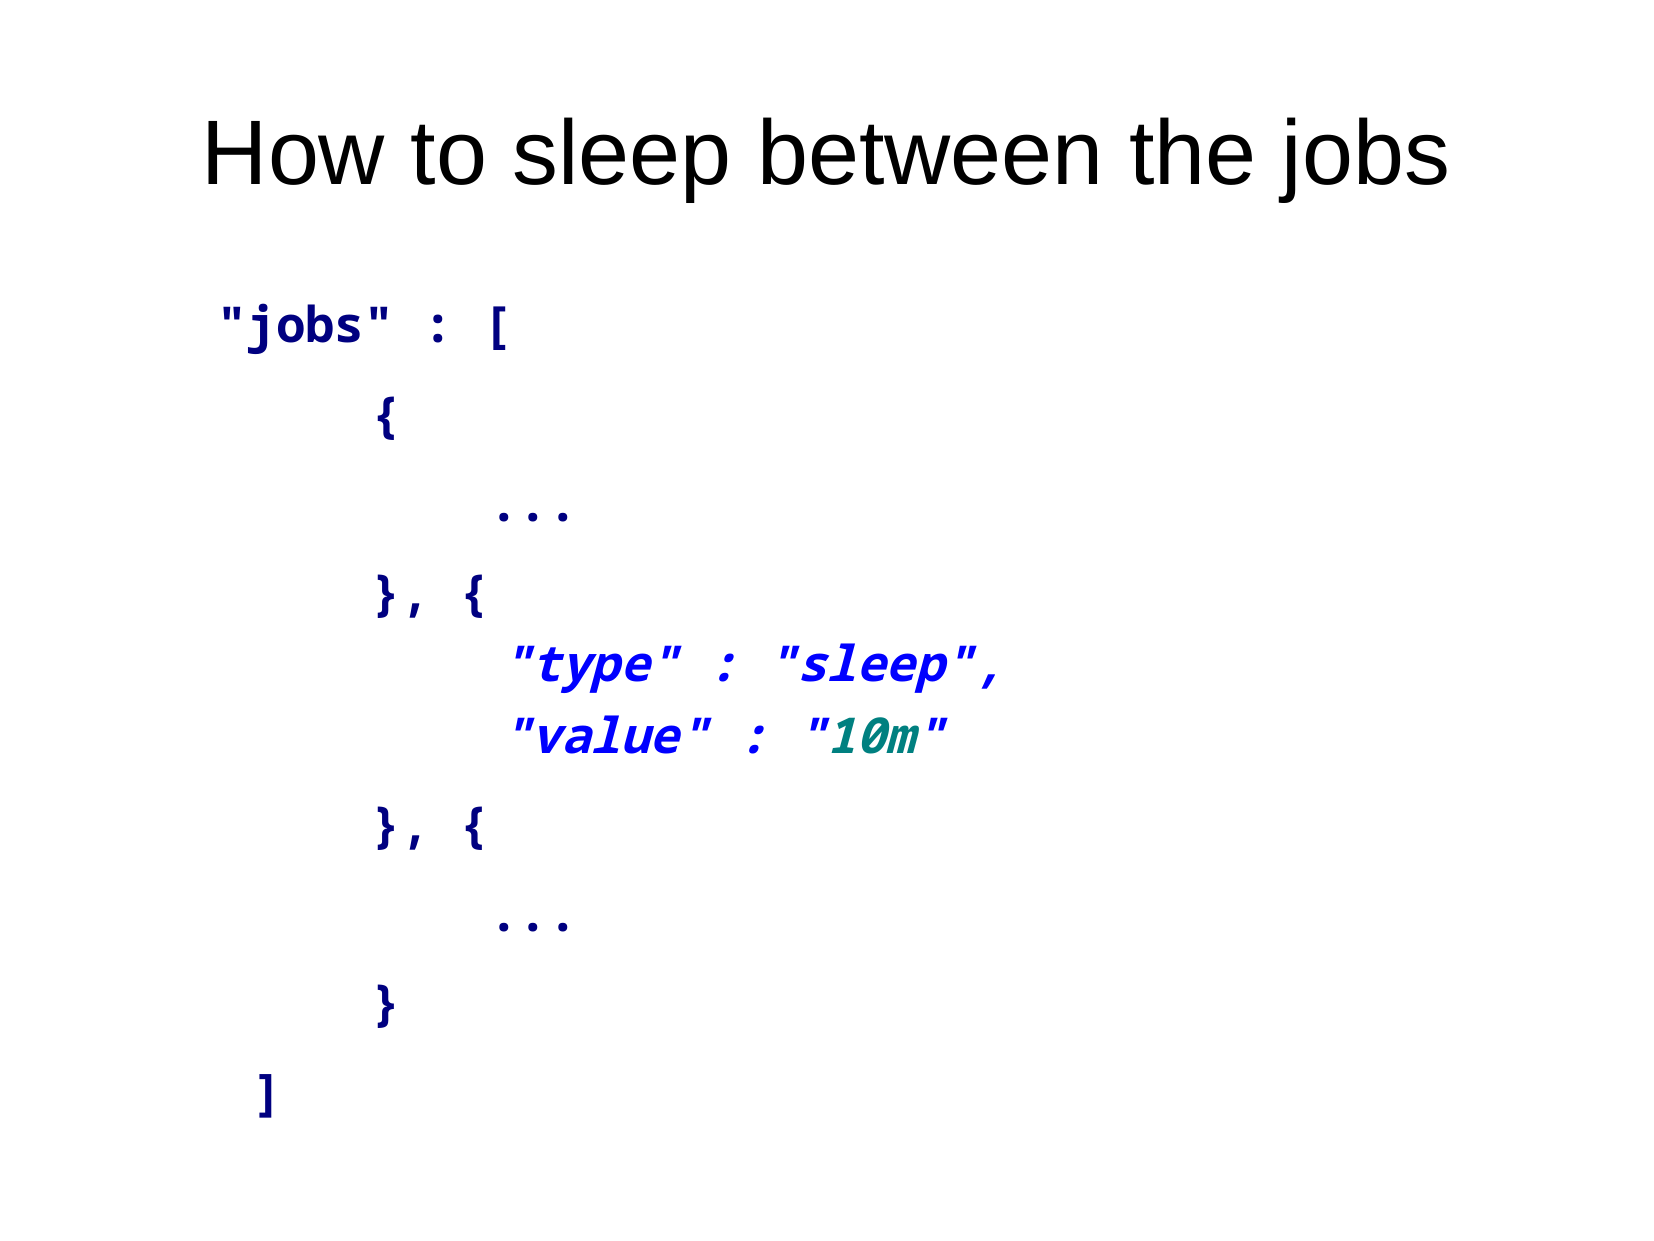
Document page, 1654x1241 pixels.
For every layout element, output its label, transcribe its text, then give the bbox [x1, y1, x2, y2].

title How to sleep between the jobs [82, 49, 1571, 257]
list "jobs" : [ { ... }, { "type" : "sleep", "value" : "10m" }, { ... } ] [82, 290, 1571, 1134]
